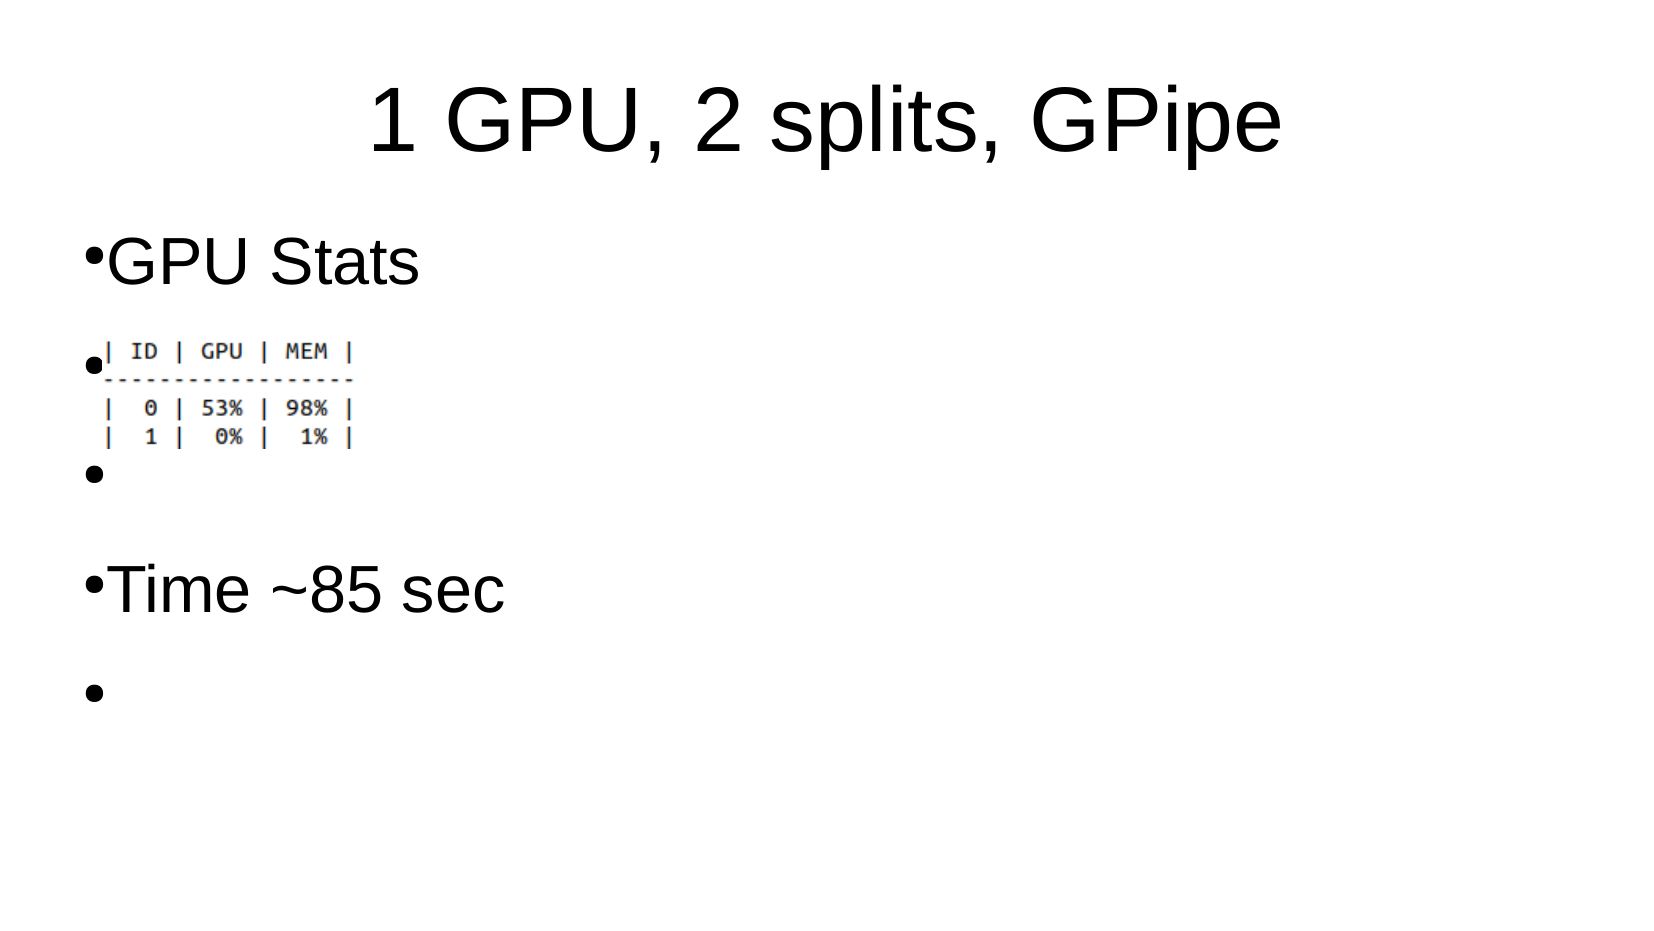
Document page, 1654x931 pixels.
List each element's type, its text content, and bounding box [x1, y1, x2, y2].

picture [102, 337, 355, 449]
title 1 GPU, 2 splits, GPipe [82, 37, 1571, 193]
list GPU Stats Time ~85 sec [82, 217, 1571, 758]
